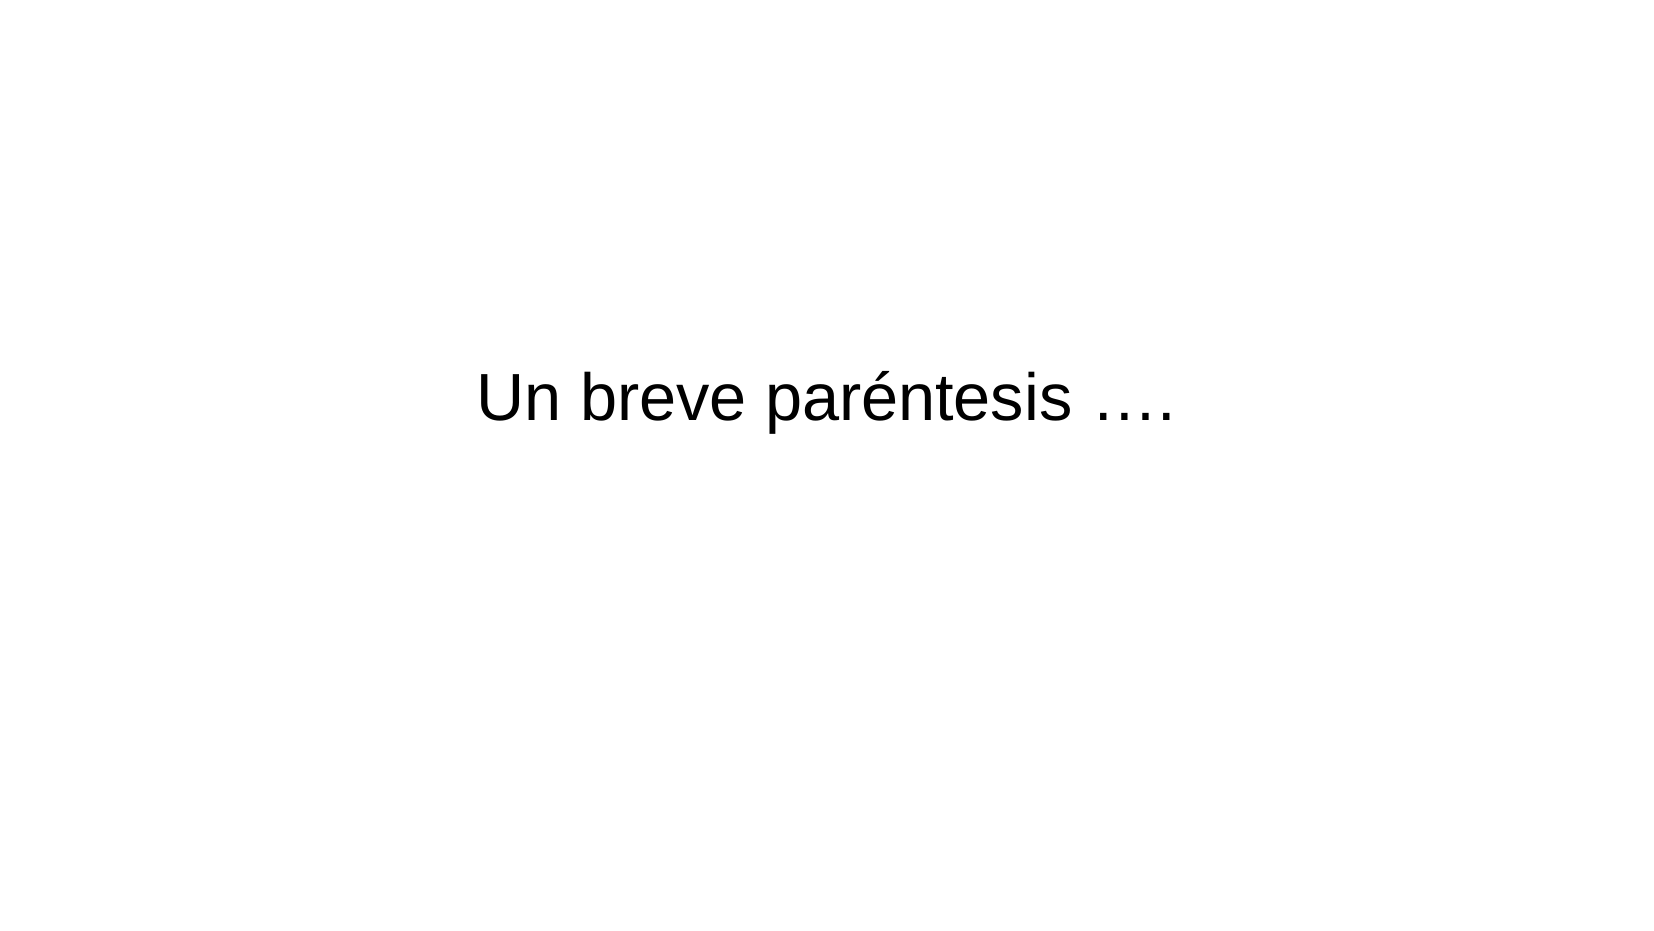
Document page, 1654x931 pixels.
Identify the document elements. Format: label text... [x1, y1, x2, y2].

subtitle Un breve paréntesis …. [82, 37, 1571, 757]
